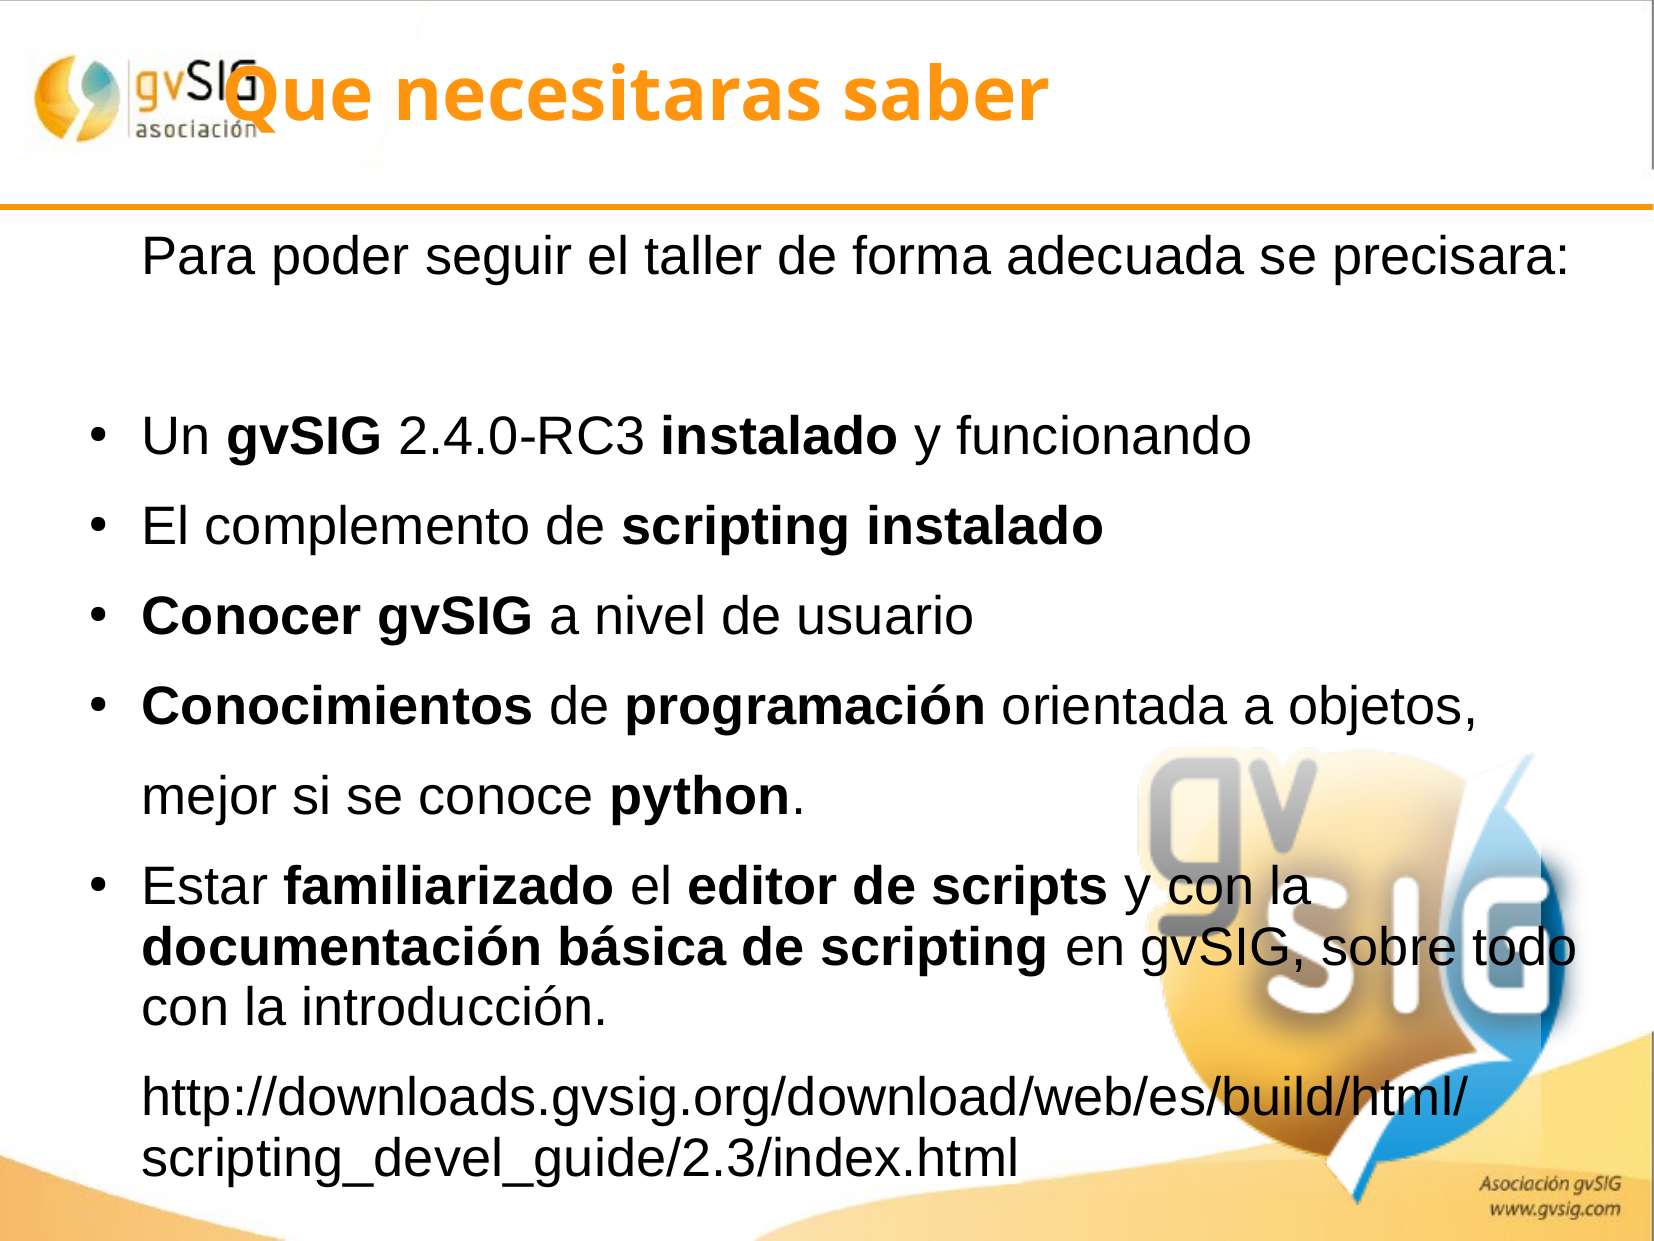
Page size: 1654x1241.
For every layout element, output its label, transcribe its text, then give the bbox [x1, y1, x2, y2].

text_box [1386, 945, 1401, 962]
text_box [568, 945, 580, 960]
list Para poder seguir el taller de forma adecuada se precisara: Un gvSIG 2.4.0-RC3 instalado y funcionando El complemento de scripting instalado Conocer gvSIG a nivel de usuario Conocimientos de programación orientada a objetos, mejor si se conoce python. Estar familiarizado el editor de scripts y con la documentación básica de scripting en gvSIG, sobre todo con la introducción. http://downloads.gvsig.org/download/web/es/build/html/scripting_devel_guide/2.3/index.html [70, 225, 1583, 945]
text_box [1178, 945, 1189, 961]
text_box [1025, 945, 1037, 960]
text_box [87, 945, 1541, 1205]
text_box [1355, 945, 1371, 962]
title Que necesitaras saber [0, 0, 1654, 207]
text_box [927, 945, 939, 960]
text_box [751, 945, 763, 960]
text_box [705, 952, 715, 960]
text_box [1494, 945, 1510, 962]
text_box [249, 945, 260, 960]
text_box [184, 945, 197, 960]
text_box [151, 945, 163, 960]
text_box [409, 952, 419, 960]
text_box [486, 945, 499, 960]
text_box [599, 952, 609, 960]
text_box [1524, 945, 1539, 962]
picture [0, 210, 1654, 1241]
text_box [1147, 945, 1162, 962]
